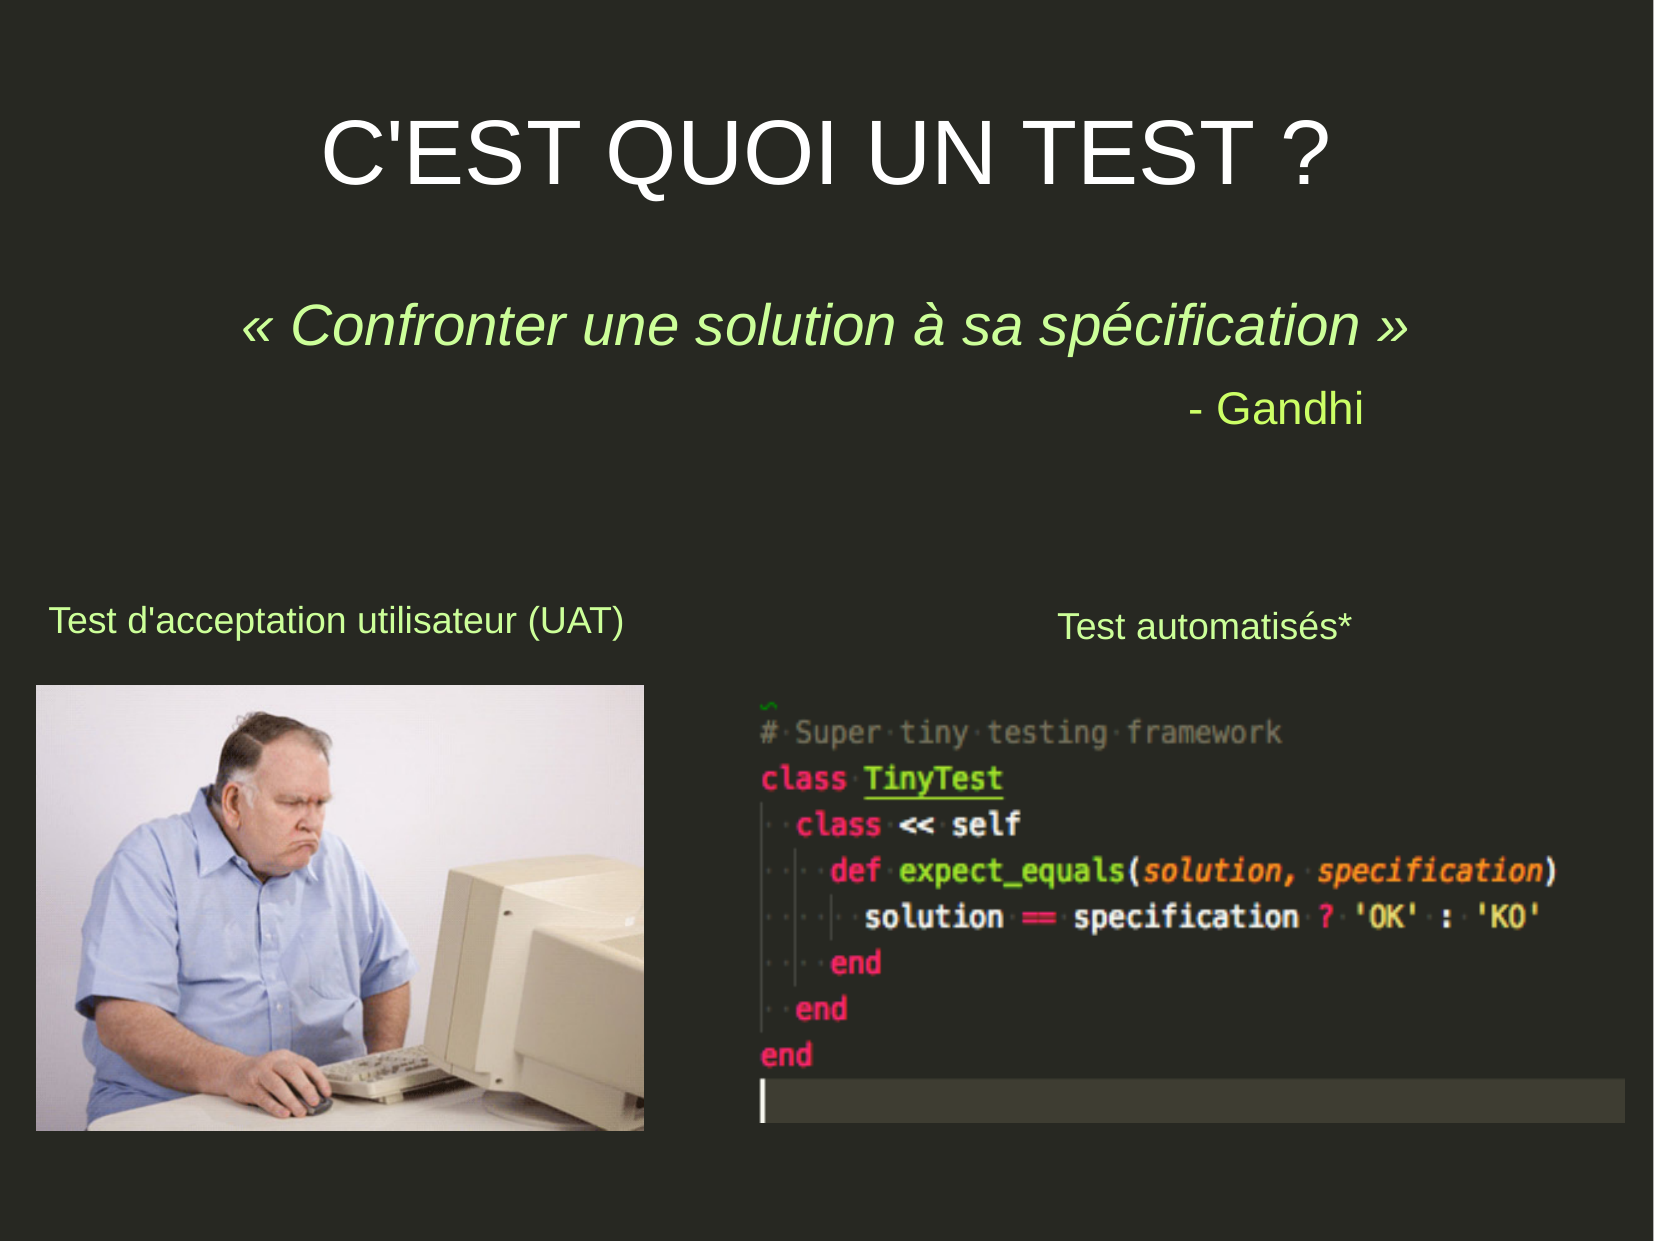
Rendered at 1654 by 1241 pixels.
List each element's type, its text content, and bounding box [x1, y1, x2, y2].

text_box Test automatisés* [862, 578, 1548, 674]
picture [0, 0, 1654, 1241]
title C'EST QUOI UN TEST ? [82, 49, 1571, 257]
text_box « Confronter une solution à sa spécification » [82, 261, 1571, 390]
text_box - Gandhi [106, 373, 1441, 443]
text_box Test d'acceptation utilisateur (UAT) [0, 572, 680, 668]
